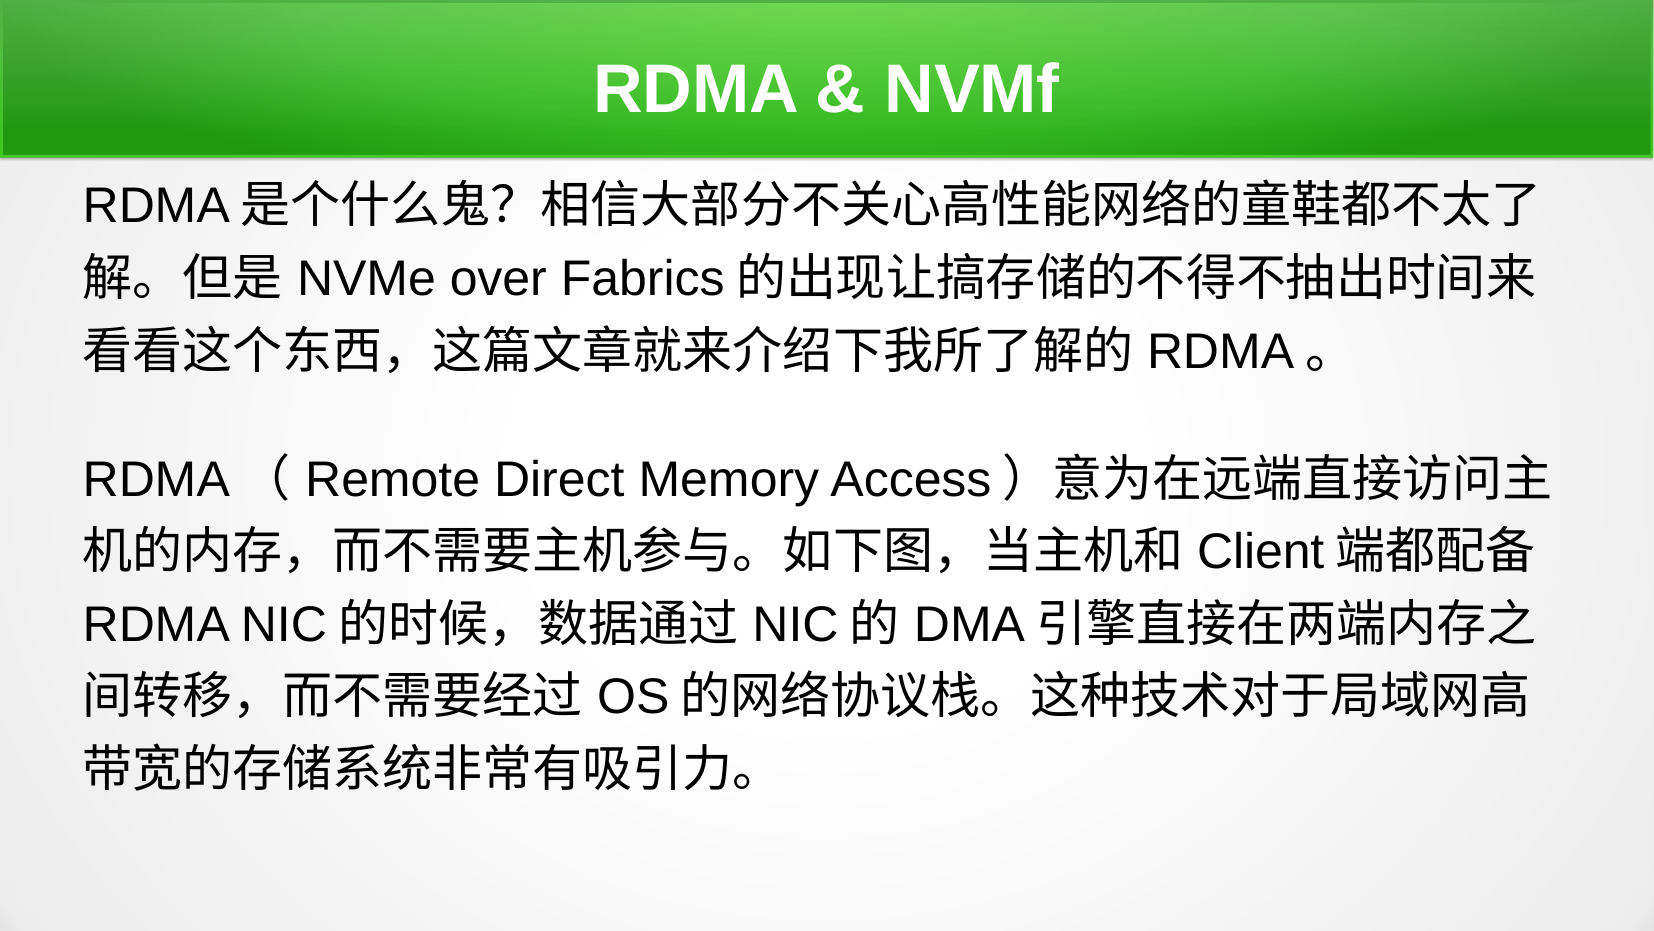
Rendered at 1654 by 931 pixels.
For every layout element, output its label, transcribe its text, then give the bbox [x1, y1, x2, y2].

title RDMA & NVMf [82, 35, 1571, 142]
subtitle RDMA是个什么鬼？相信大部分不关心高性能网络的童鞋都不太了解。但是NVMe over Fabrics的出现让搞存储的不得不抽出时间来看看这个东西，这篇文章就来介绍下我所了解的RDMA。 RDMA（Remote Direct Memory Access）意为在远端直接访问主机的内存，而不需要主机参与。如下图，当主机和Client端都配备RDMA NIC的时候，数据通过NIC的DMA引擎直接在两端内存之间转移，而不需要经过OS的网络协议栈。这种技术对于局域网高带宽的存储系统非常有吸引力。 [82, 165, 1571, 916]
